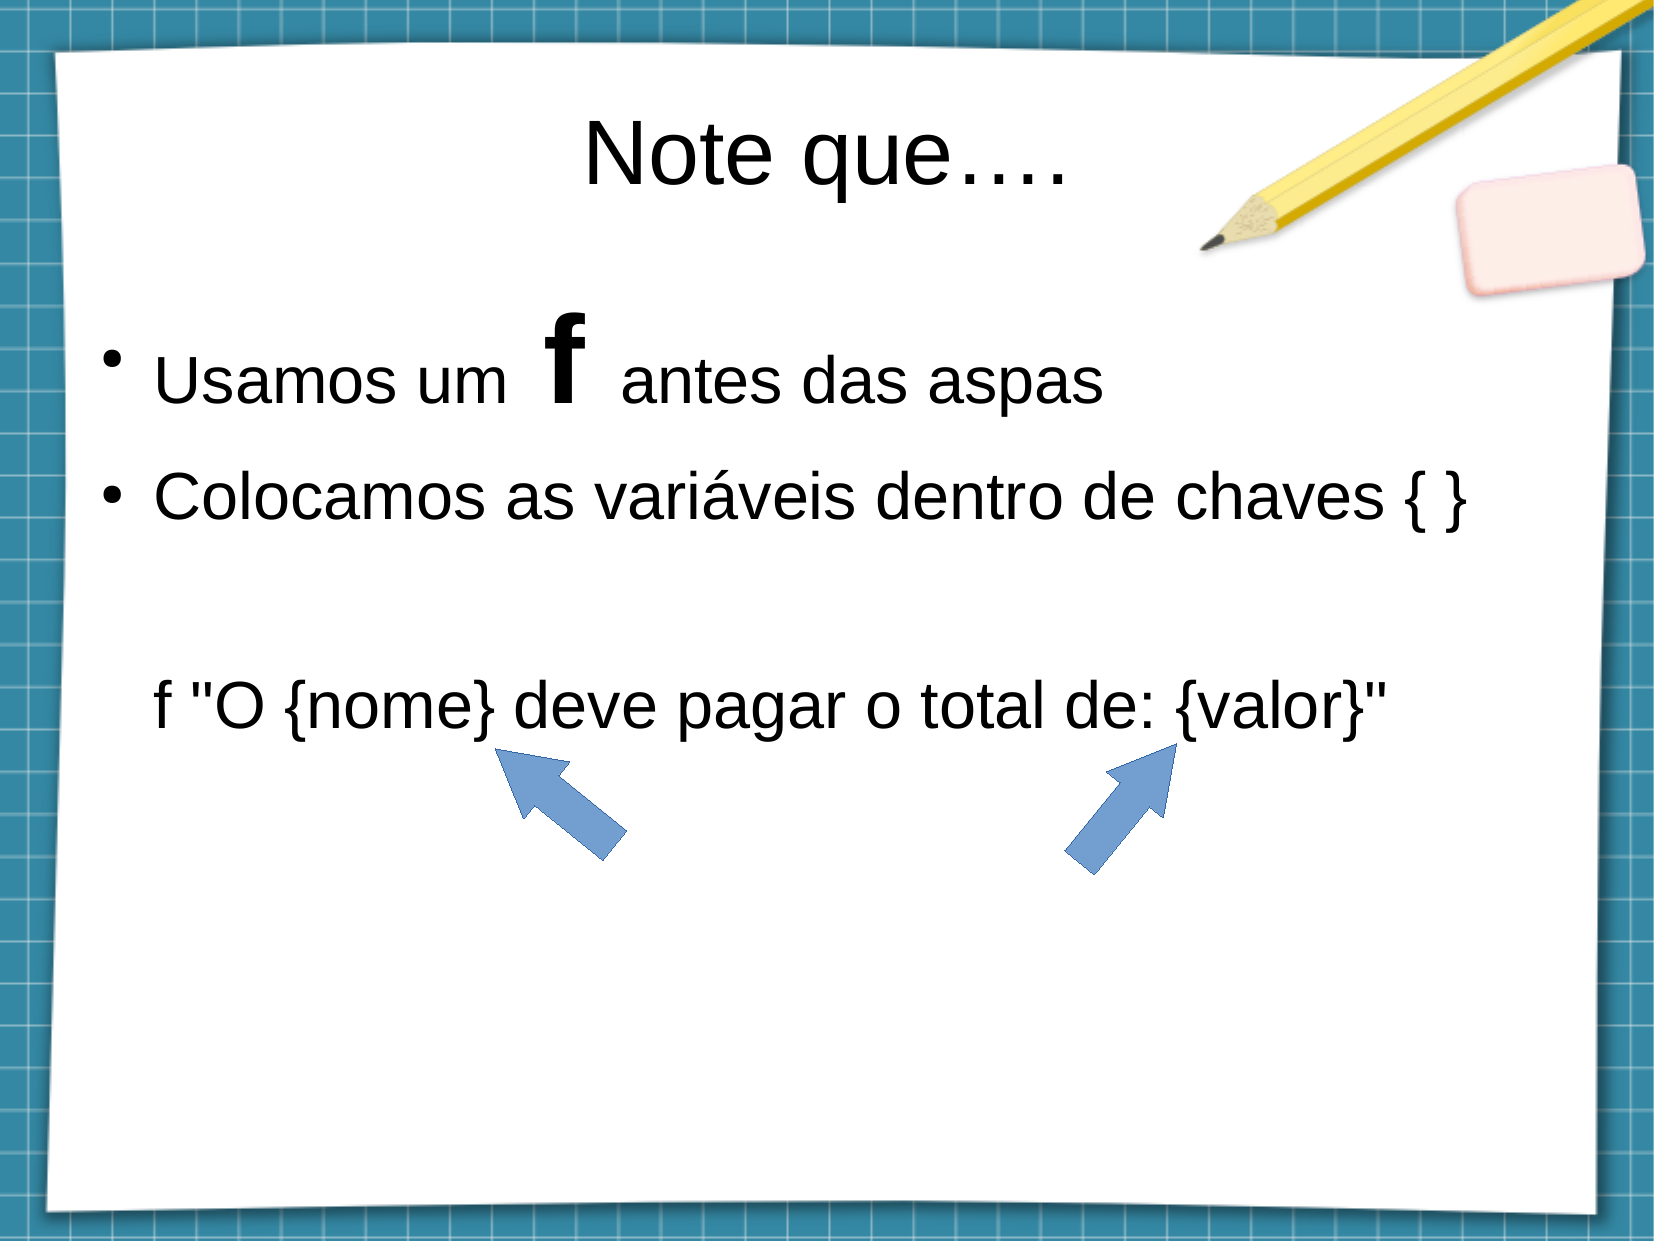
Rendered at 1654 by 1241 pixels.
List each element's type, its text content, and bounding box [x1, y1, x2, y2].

text_box [1064, 743, 1177, 875]
title Note que…. [82, 49, 1571, 257]
text_box [495, 748, 627, 861]
picture [0, 0, 1654, 1241]
list Usamos um f antes das aspas Colocamos as variáveis dentro de chaves { } f "O {nome} deve pagar o total de: {valor}" [82, 290, 1571, 1010]
